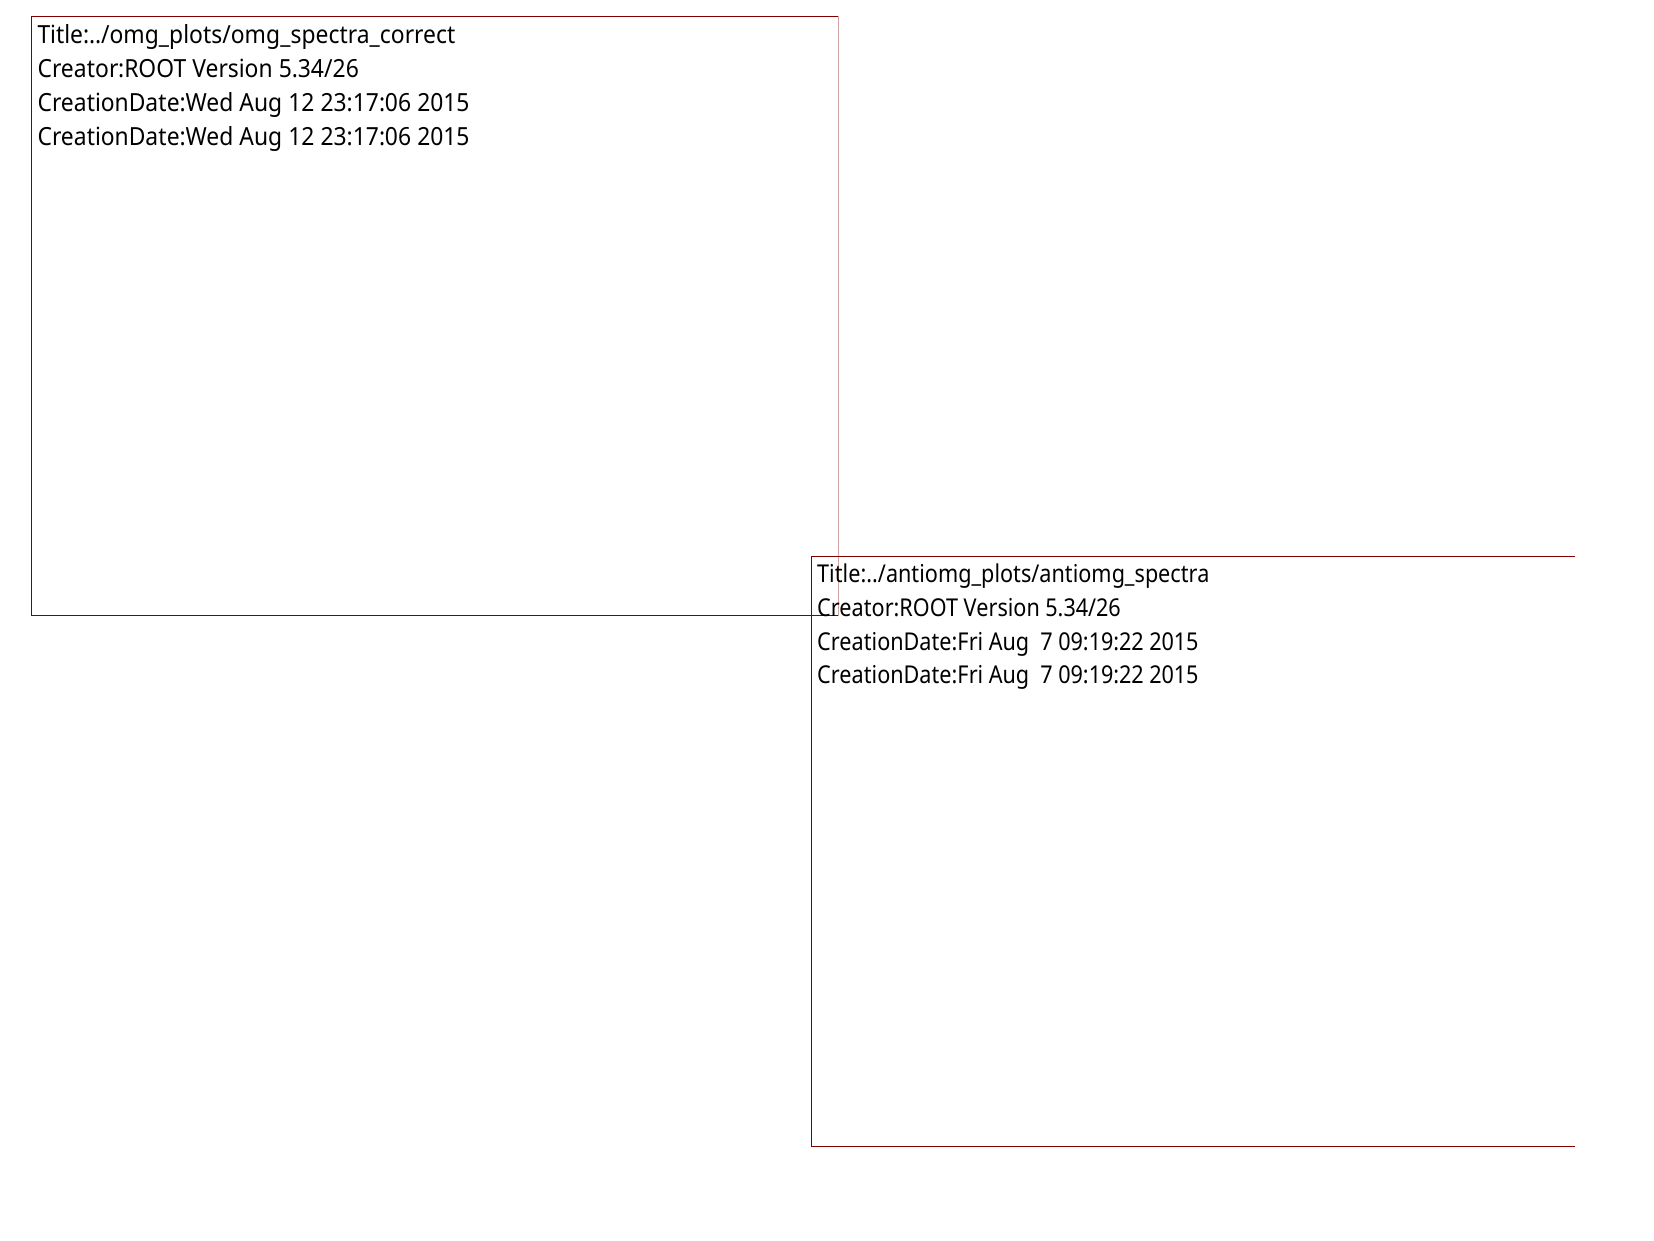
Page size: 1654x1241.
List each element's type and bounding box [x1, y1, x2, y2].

picture [30, 15, 1576, 1147]
